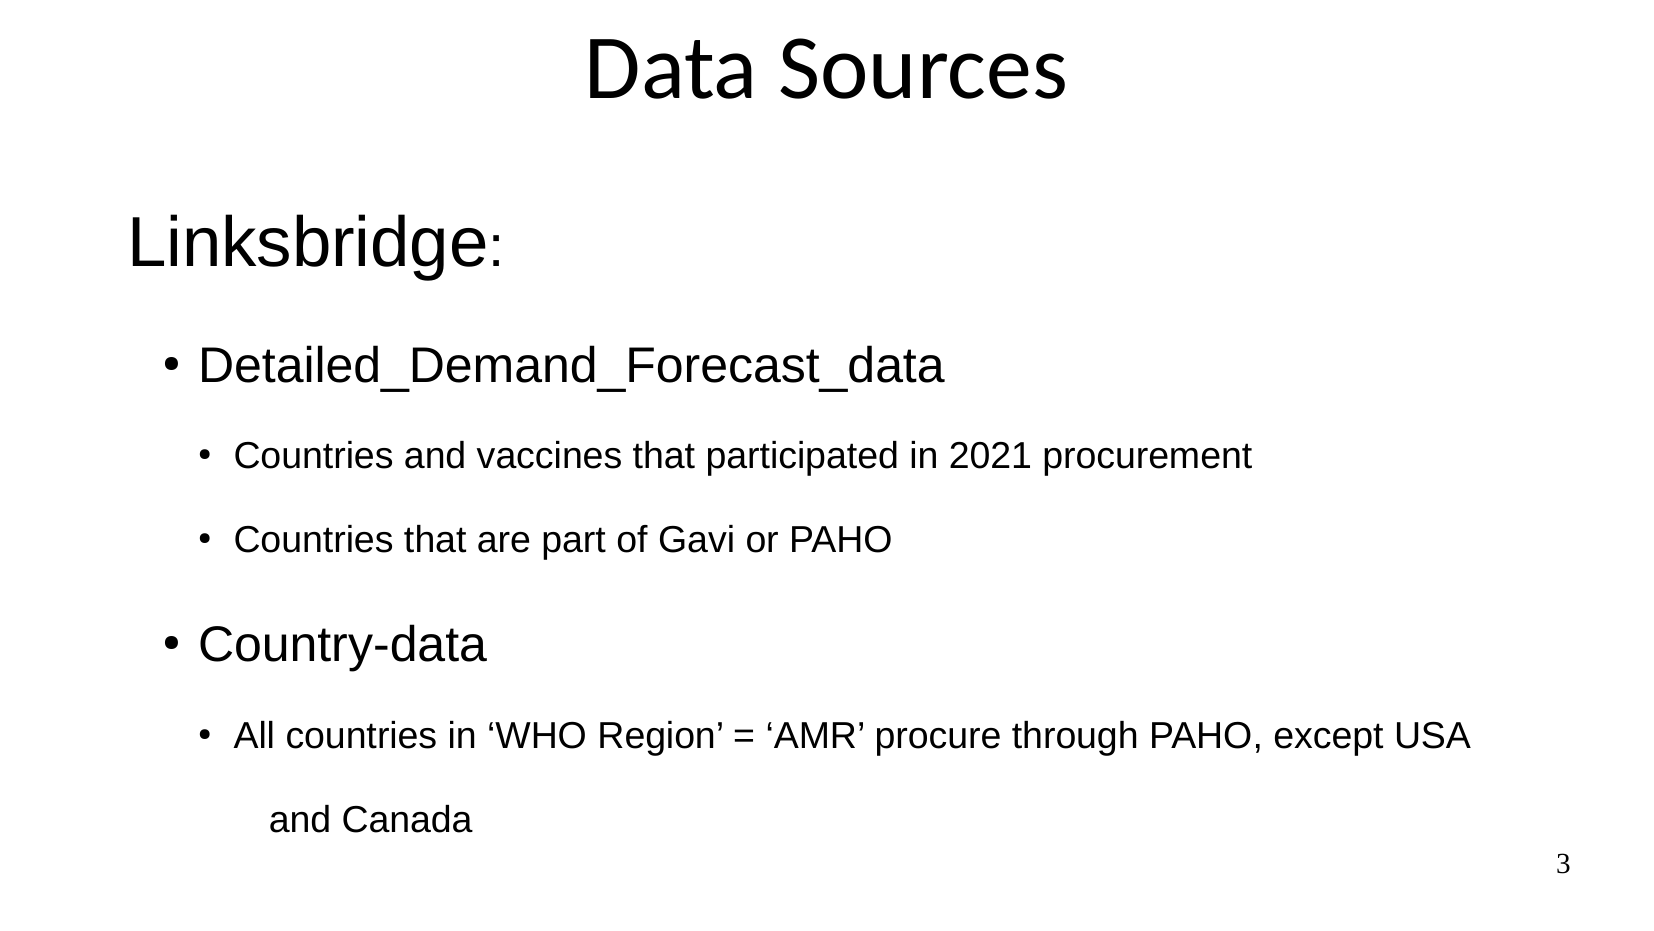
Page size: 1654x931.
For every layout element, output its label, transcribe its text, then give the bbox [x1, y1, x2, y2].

text_box Linksbridge: Detailed_Demand_Forecast_data Countries and vaccines that participated in 2021 procurement Countries that are part of Gavi or PAHO Country-data All countries in ‘WHO Region’ = ‘AMR’ procure through PAHO, except USA and Canada [112, 116, 1487, 848]
title Data Sources [82, 19, 1571, 133]
